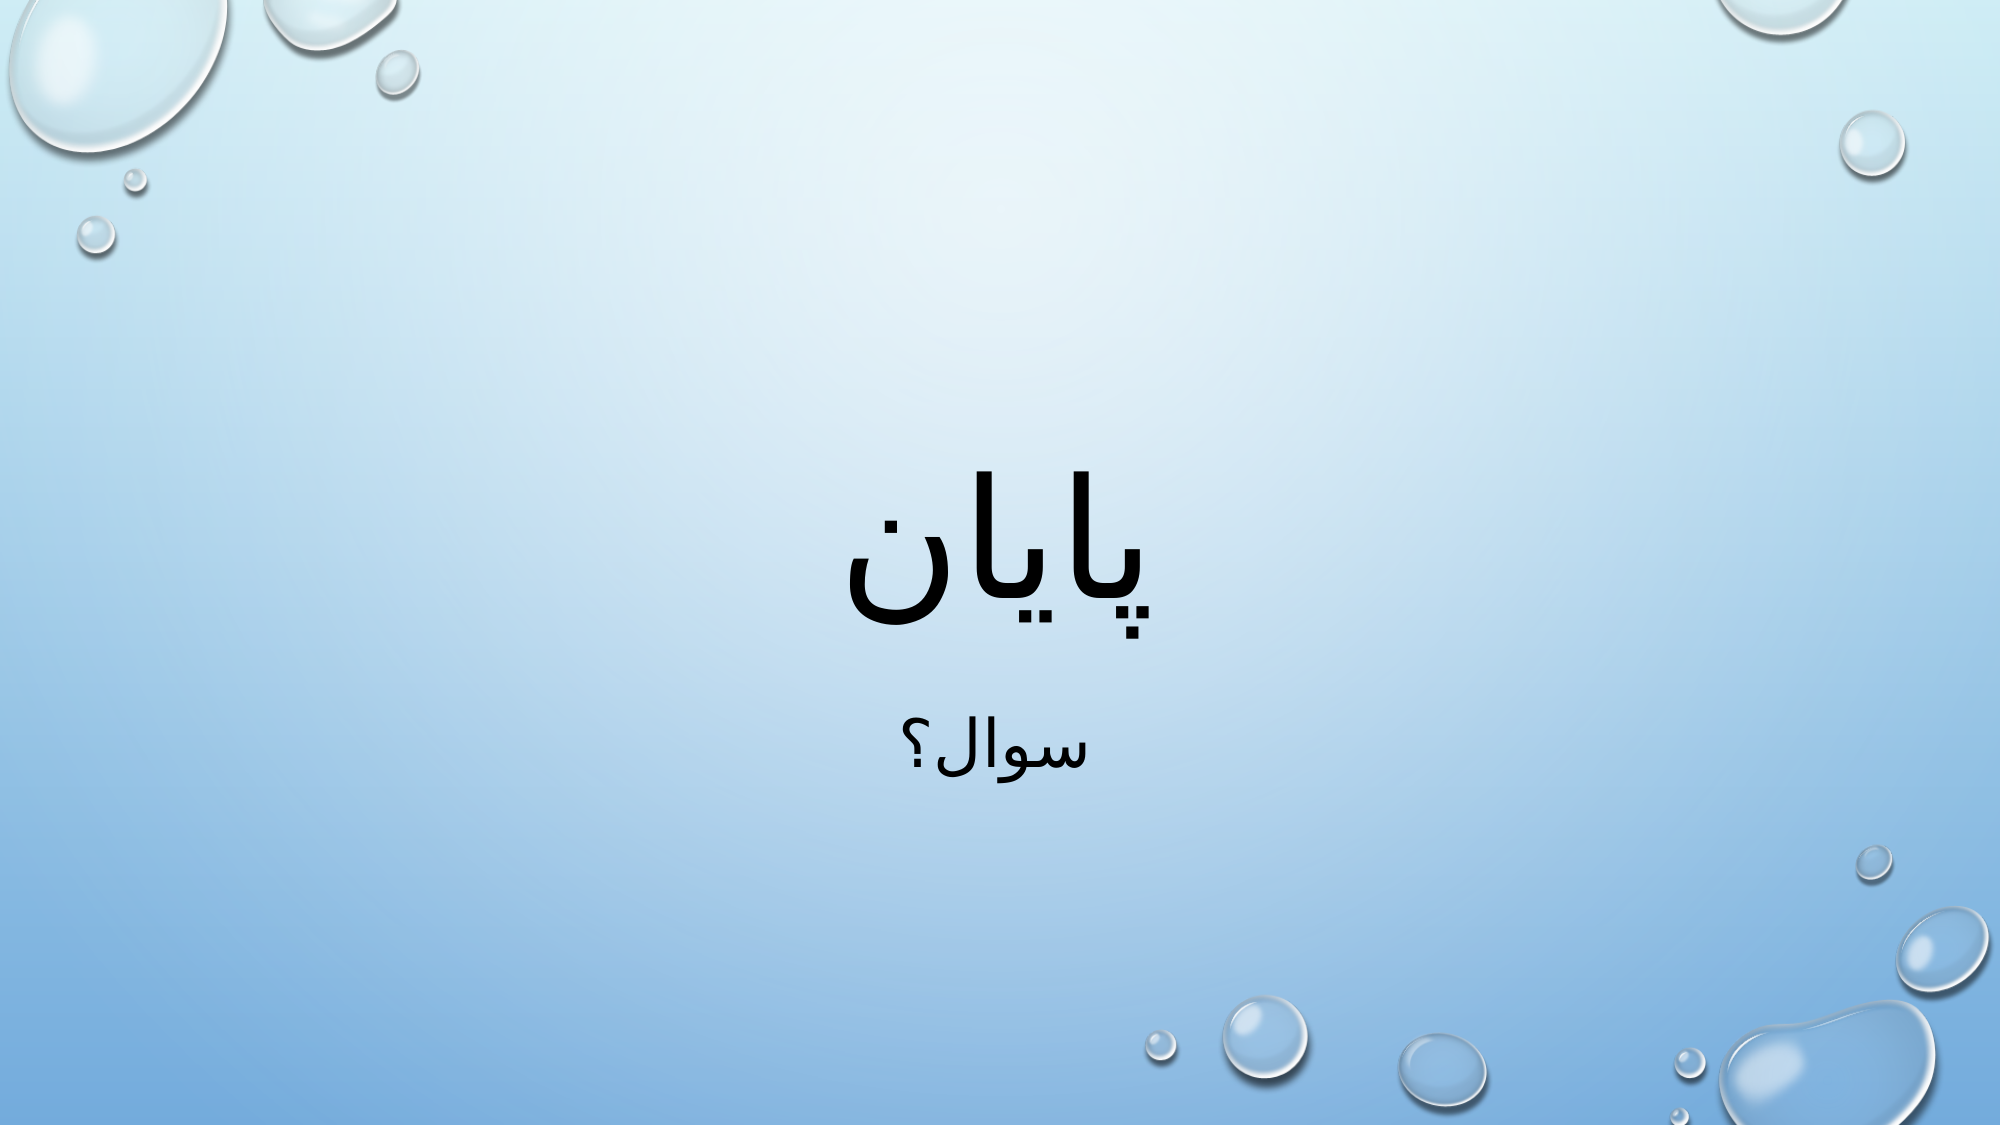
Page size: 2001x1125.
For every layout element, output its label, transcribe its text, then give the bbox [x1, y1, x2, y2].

title پایان [164, 425, 1831, 646]
list سوال؟ [165, 697, 1861, 901]
picture [0, 0, 2000, 1125]
